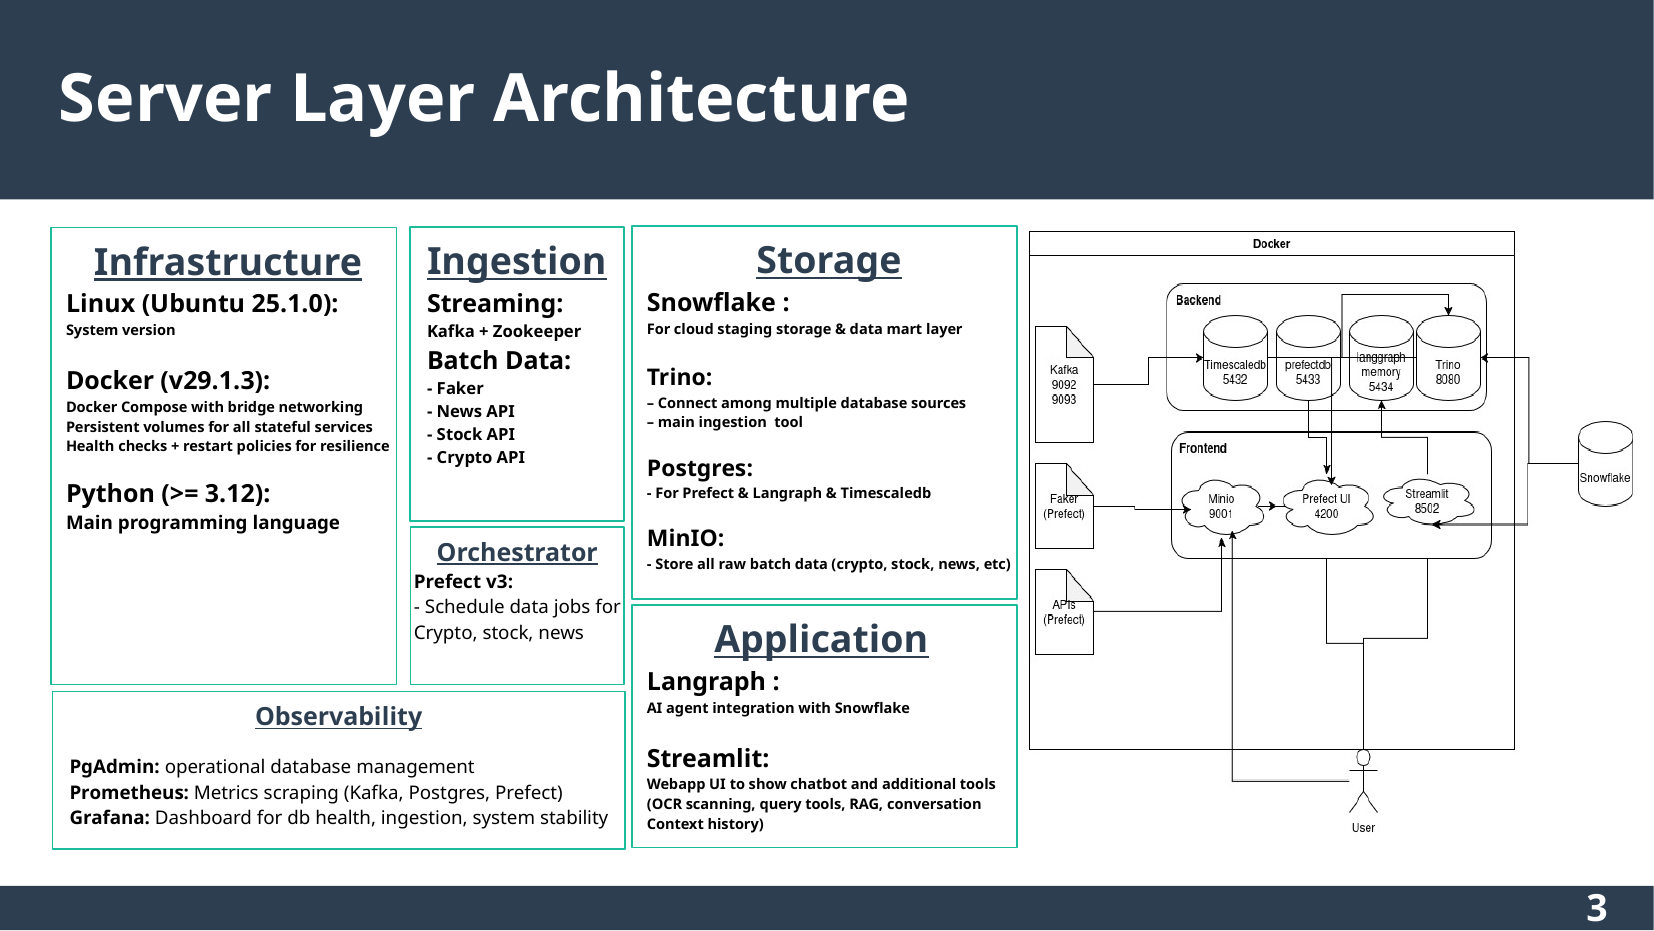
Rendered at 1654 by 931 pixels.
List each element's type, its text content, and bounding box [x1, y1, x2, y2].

text_box Orchestrator Prefect v3: - Schedule data jobs for Crypto, stock, news [410, 527, 624, 685]
text_box Ingestion Streaming: Kafka + Zookeeper Batch Data: - Faker - News API - Stock API - Crypto API [410, 227, 624, 522]
text_box Observability PgAdmin: operational database management Prometheus: Metrics scraping (Kafka, Postgres, Prefect) Grafana: Dashboard for db health, ingestion, system stability [52, 691, 625, 849]
picture [1029, 231, 1633, 837]
text_box Infrastructure Linux (Ubuntu 25.1.0): System version Docker (v29.1.3): Docker Compose with bridge networking Persistent volumes for all stateful services Health checks + restart policies for resilience Python (>= 3.12): Main programming language [51, 227, 397, 685]
text_box Application Langraph : AI agent integration with Snowflake Streamlit: Webapp UI to show chatbot and additional tools (OCR scanning, query tools, RAG, conversation Context history) [632, 605, 1017, 848]
title Server Layer Architecture [59, 37, 1595, 155]
text_box Storage Snowflake : For cloud staging storage & data mart layer Trino: – Connect among multiple database sources – main ingestion tool Postgres: - For Prefect & Langraph & Timescaledb MinIO: - Store all raw batch data (crypto, stock, news, etc) [632, 226, 1017, 600]
